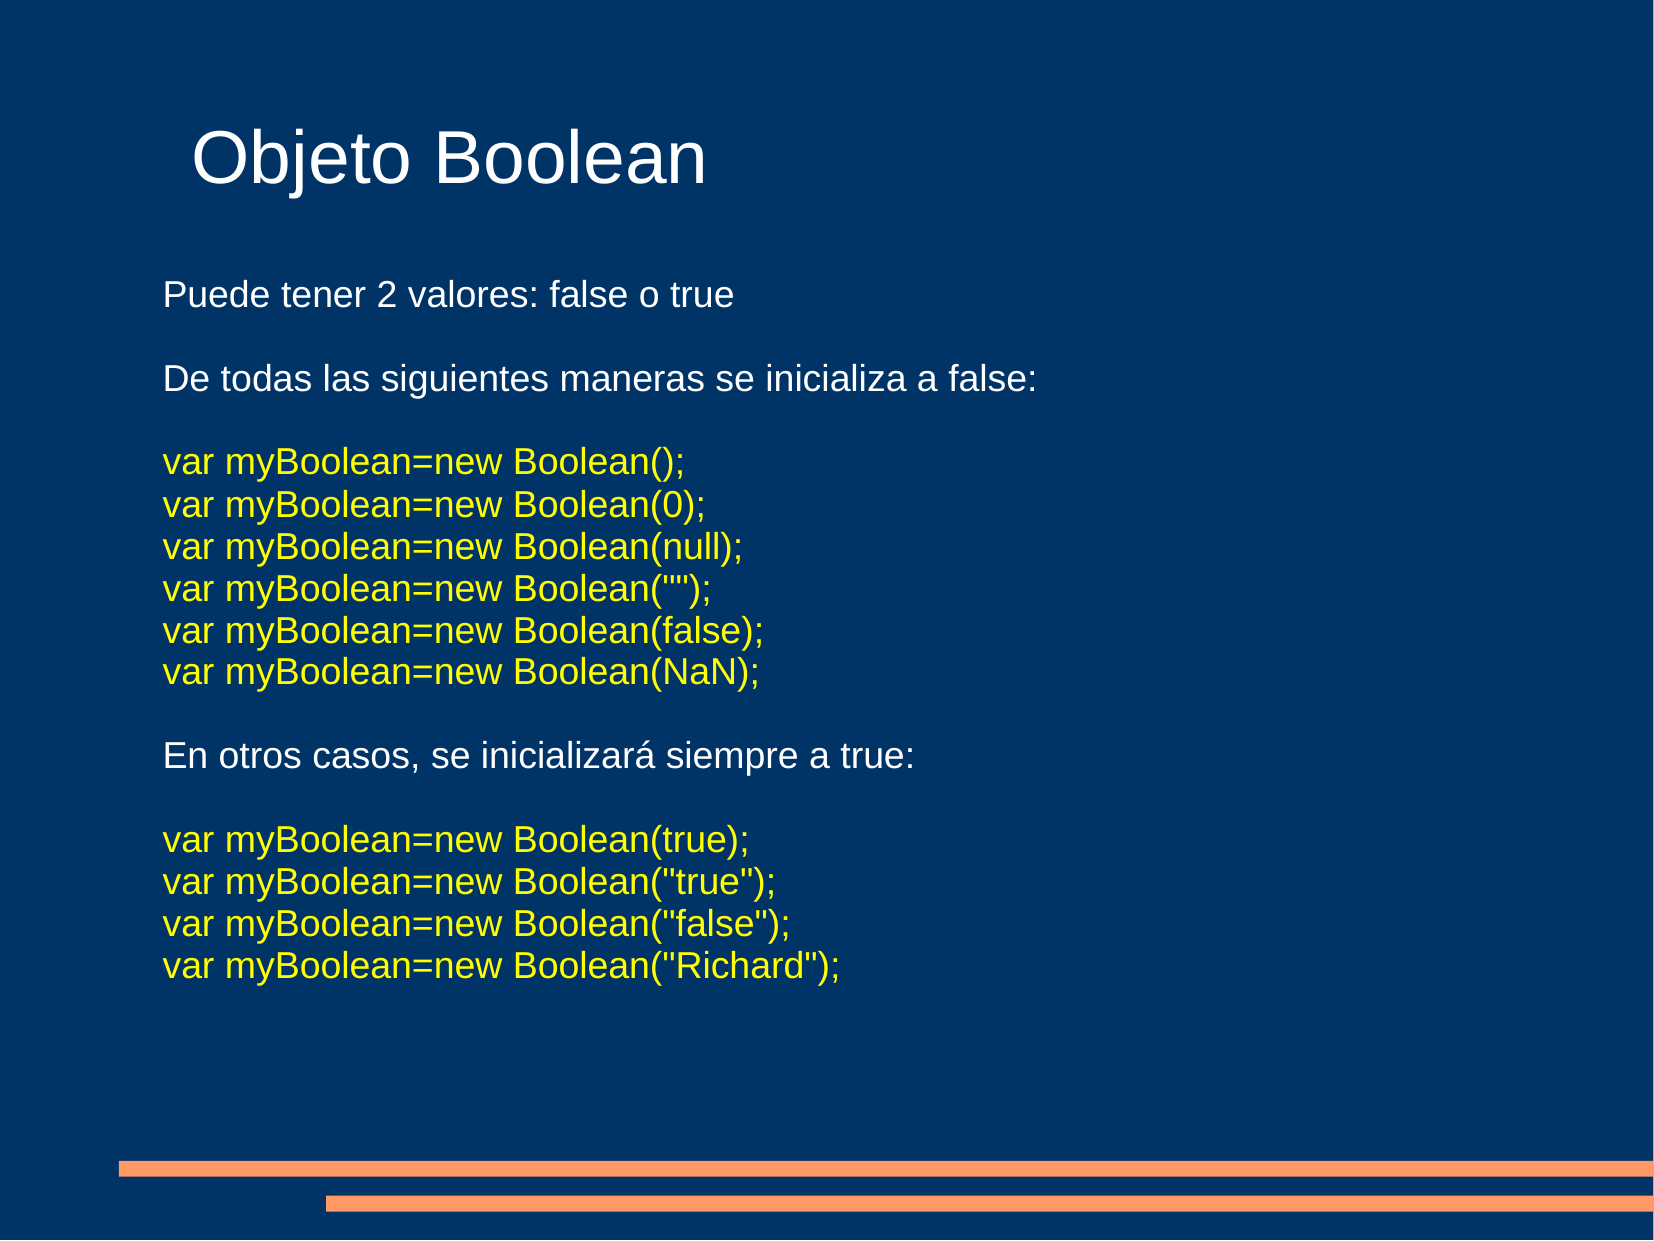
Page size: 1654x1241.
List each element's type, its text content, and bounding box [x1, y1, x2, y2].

text_box Puede tener 2 valores: false o true De todas las siguientes maneras se inicializa a false: var myBoolean=new Boolean(); var myBoolean=new Boolean(0); var myBoolean=new Boolean(null); var myBoolean=new Boolean(""); var myBoolean=new Boolean(false); var myBoolean=new Boolean(NaN); En otros casos, se inicializará siempre a true: var myBoolean=new Boolean(true); var myBoolean=new Boolean("true"); var myBoolean=new Boolean("false"); var myBoolean=new Boolean("Richard"); [147, 265, 1627, 1163]
text_box Objeto Boolean [177, 107, 1300, 207]
